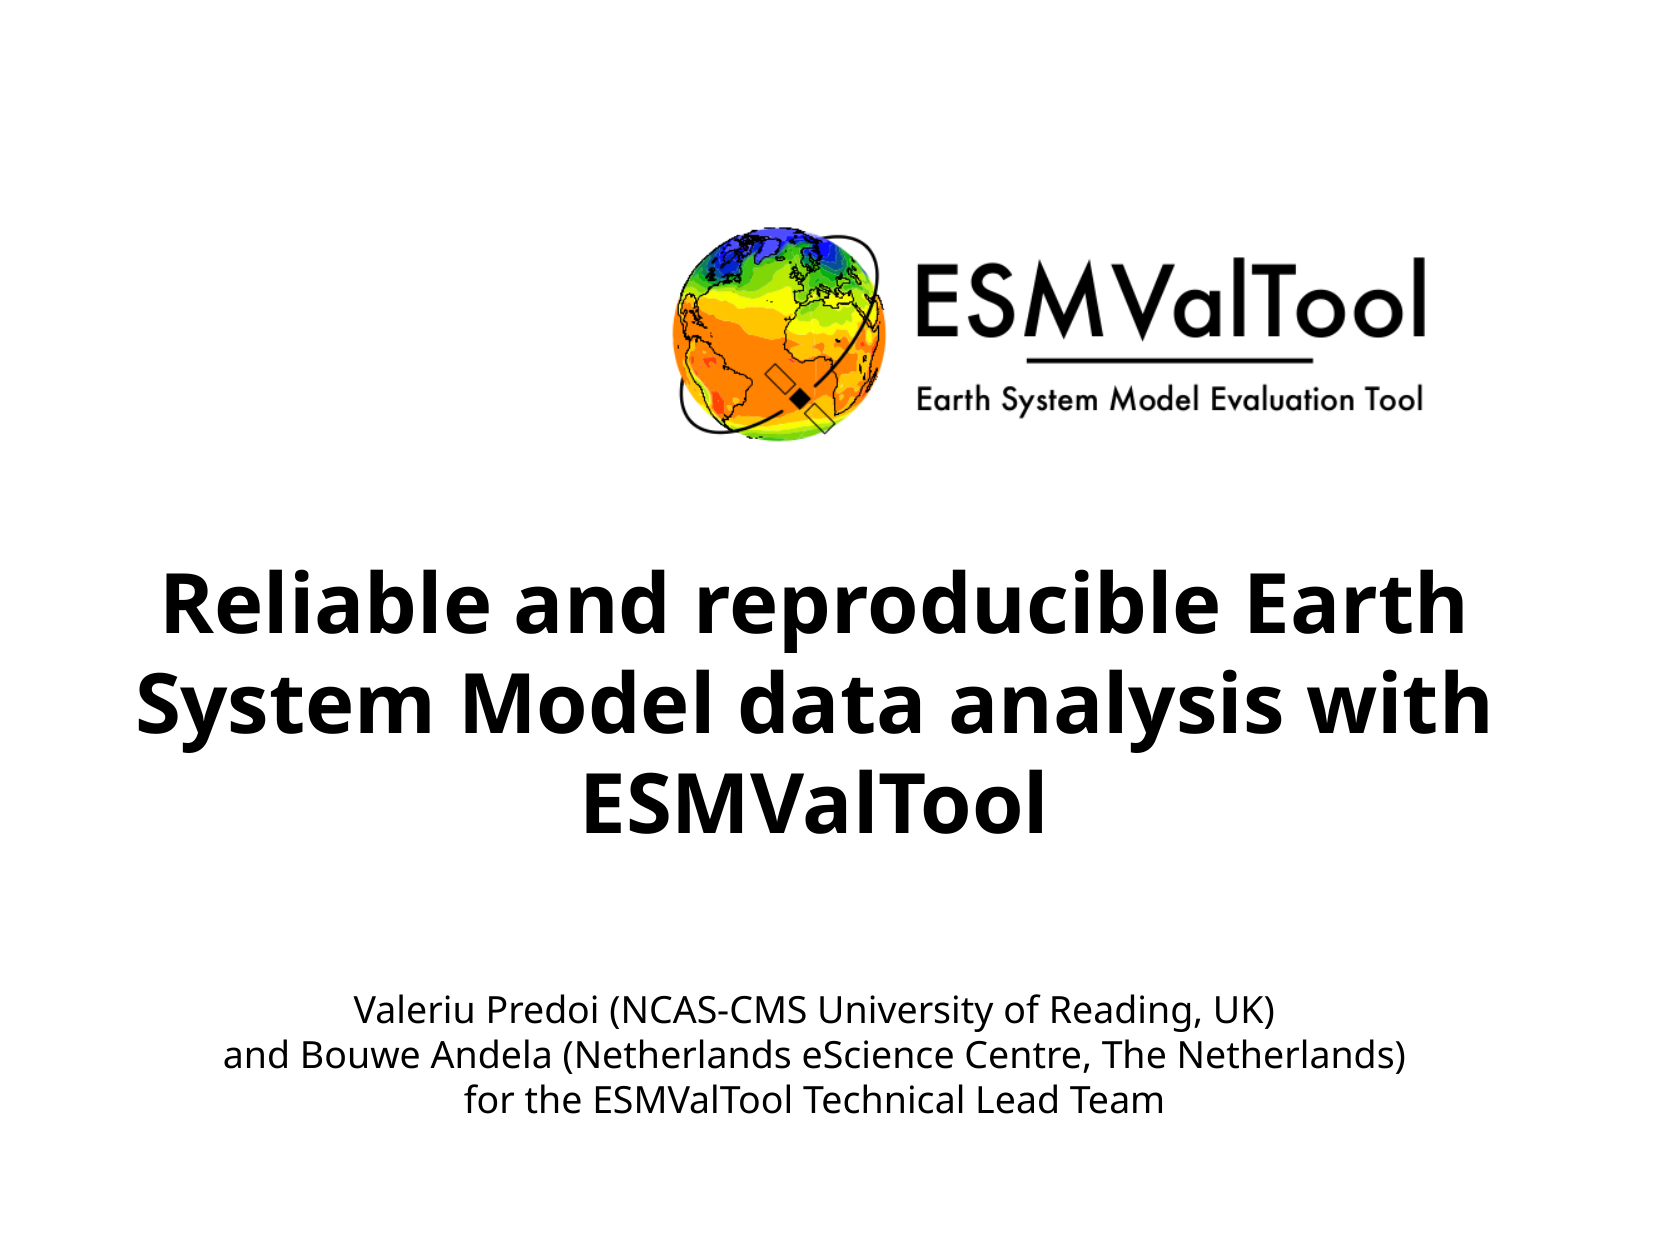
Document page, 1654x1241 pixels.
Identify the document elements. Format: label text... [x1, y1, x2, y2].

picture [664, 220, 1465, 449]
text_box Reliable and reproducible Earth System Model data analysis with ESMValTool Valeriu Predoi (NCAS-CMS University of Reading, UK) and Bouwe Andela (Netherlands eScience Centre, The Netherlands) for the ESMValTool Technical Lead Team [82, 543, 1548, 955]
